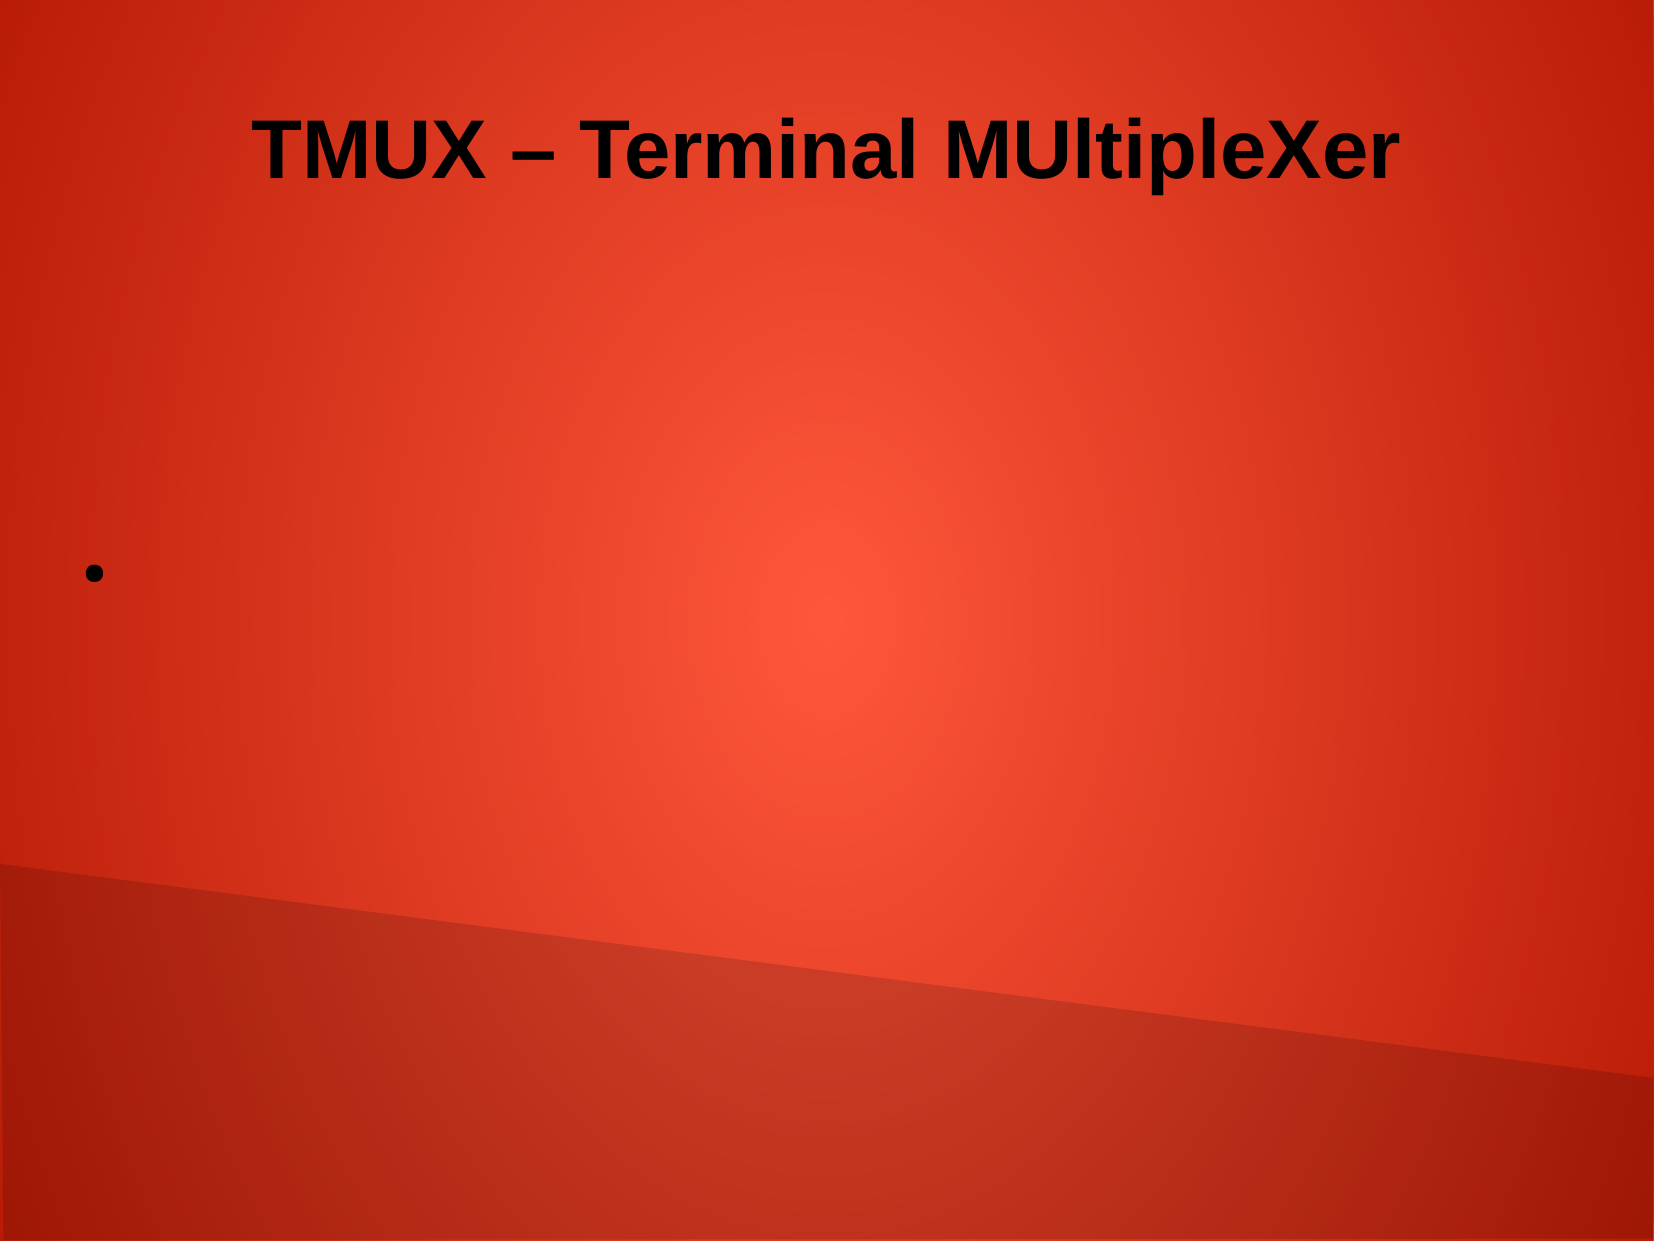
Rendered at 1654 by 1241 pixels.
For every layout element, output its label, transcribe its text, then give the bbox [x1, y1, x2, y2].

subtitle [82, 290, 1571, 1010]
title TMUX – Terminal MUltipleXer [82, 47, 1571, 252]
